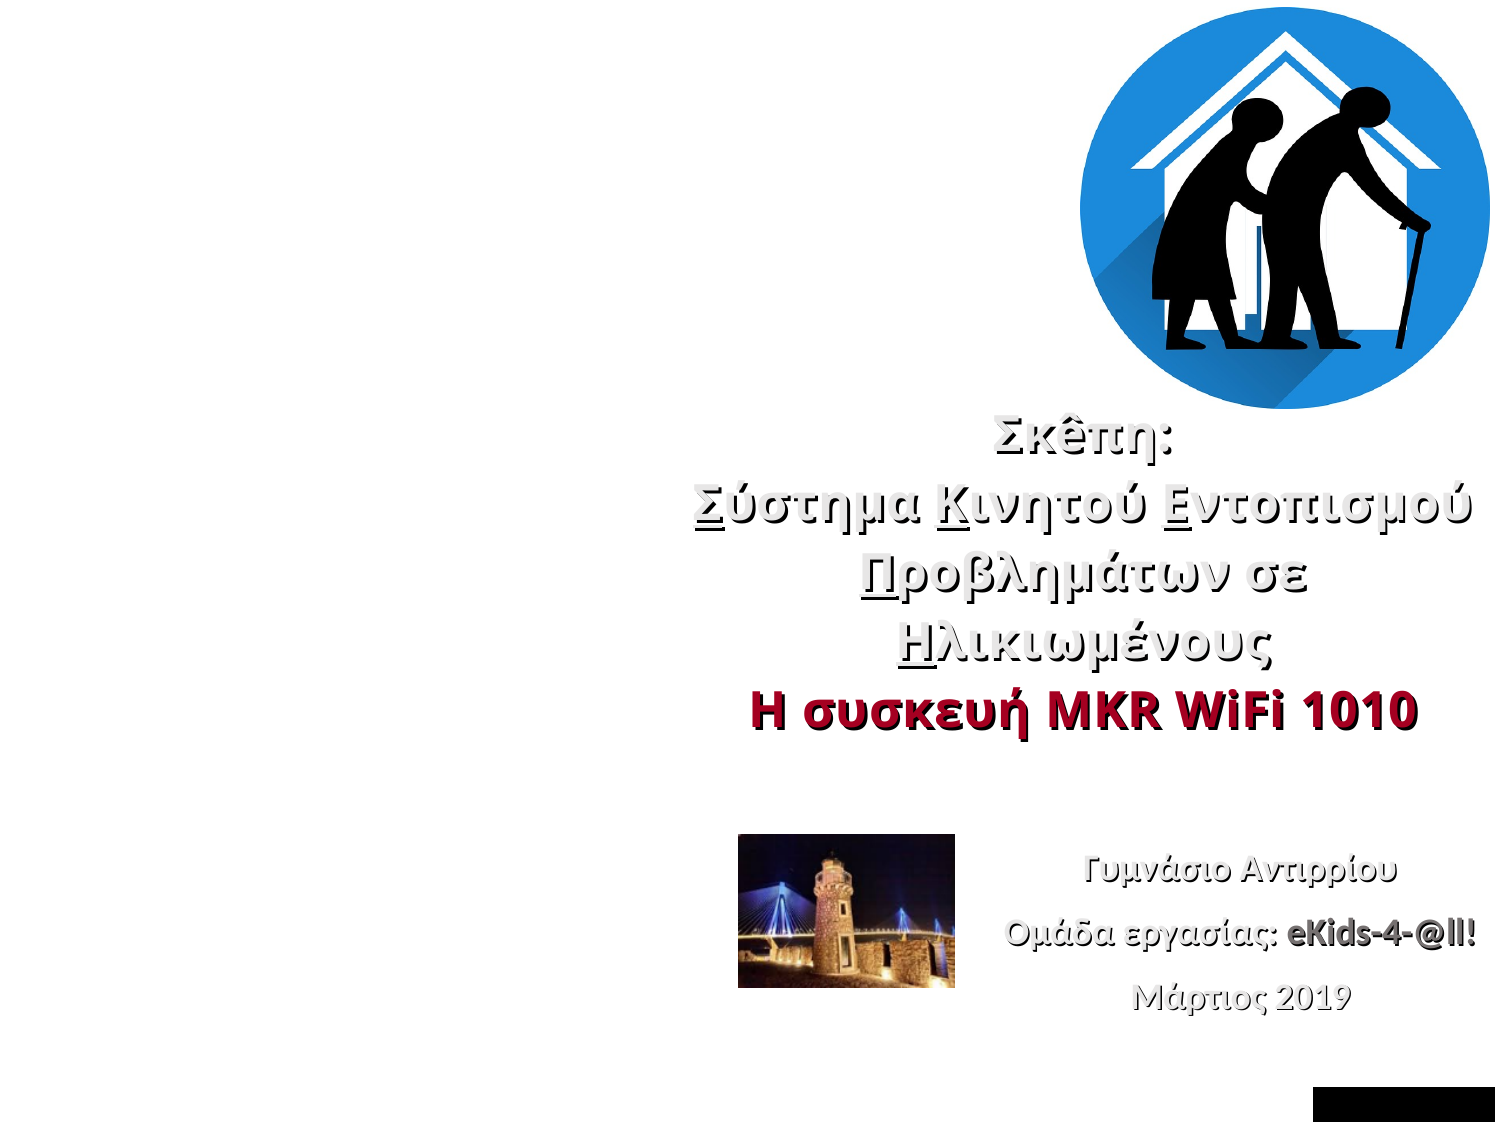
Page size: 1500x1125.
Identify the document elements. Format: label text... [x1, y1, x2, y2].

text_box [1314, 1088, 1494, 1121]
text_box Γυμνάσιο Αντιρρίου Ομάδα εργασίας: eKids-4-@ll! Μάρτιος 2019 [975, 808, 1500, 1045]
picture [1080, 7, 1490, 409]
picture [738, 834, 955, 988]
title Σκêπη: Σύστημα Κινητού Εντοπισμού Προβλημάτων σε Ηλικιωμένους Η συσκευή MKR WiFi 1010 [667, 385, 1500, 740]
